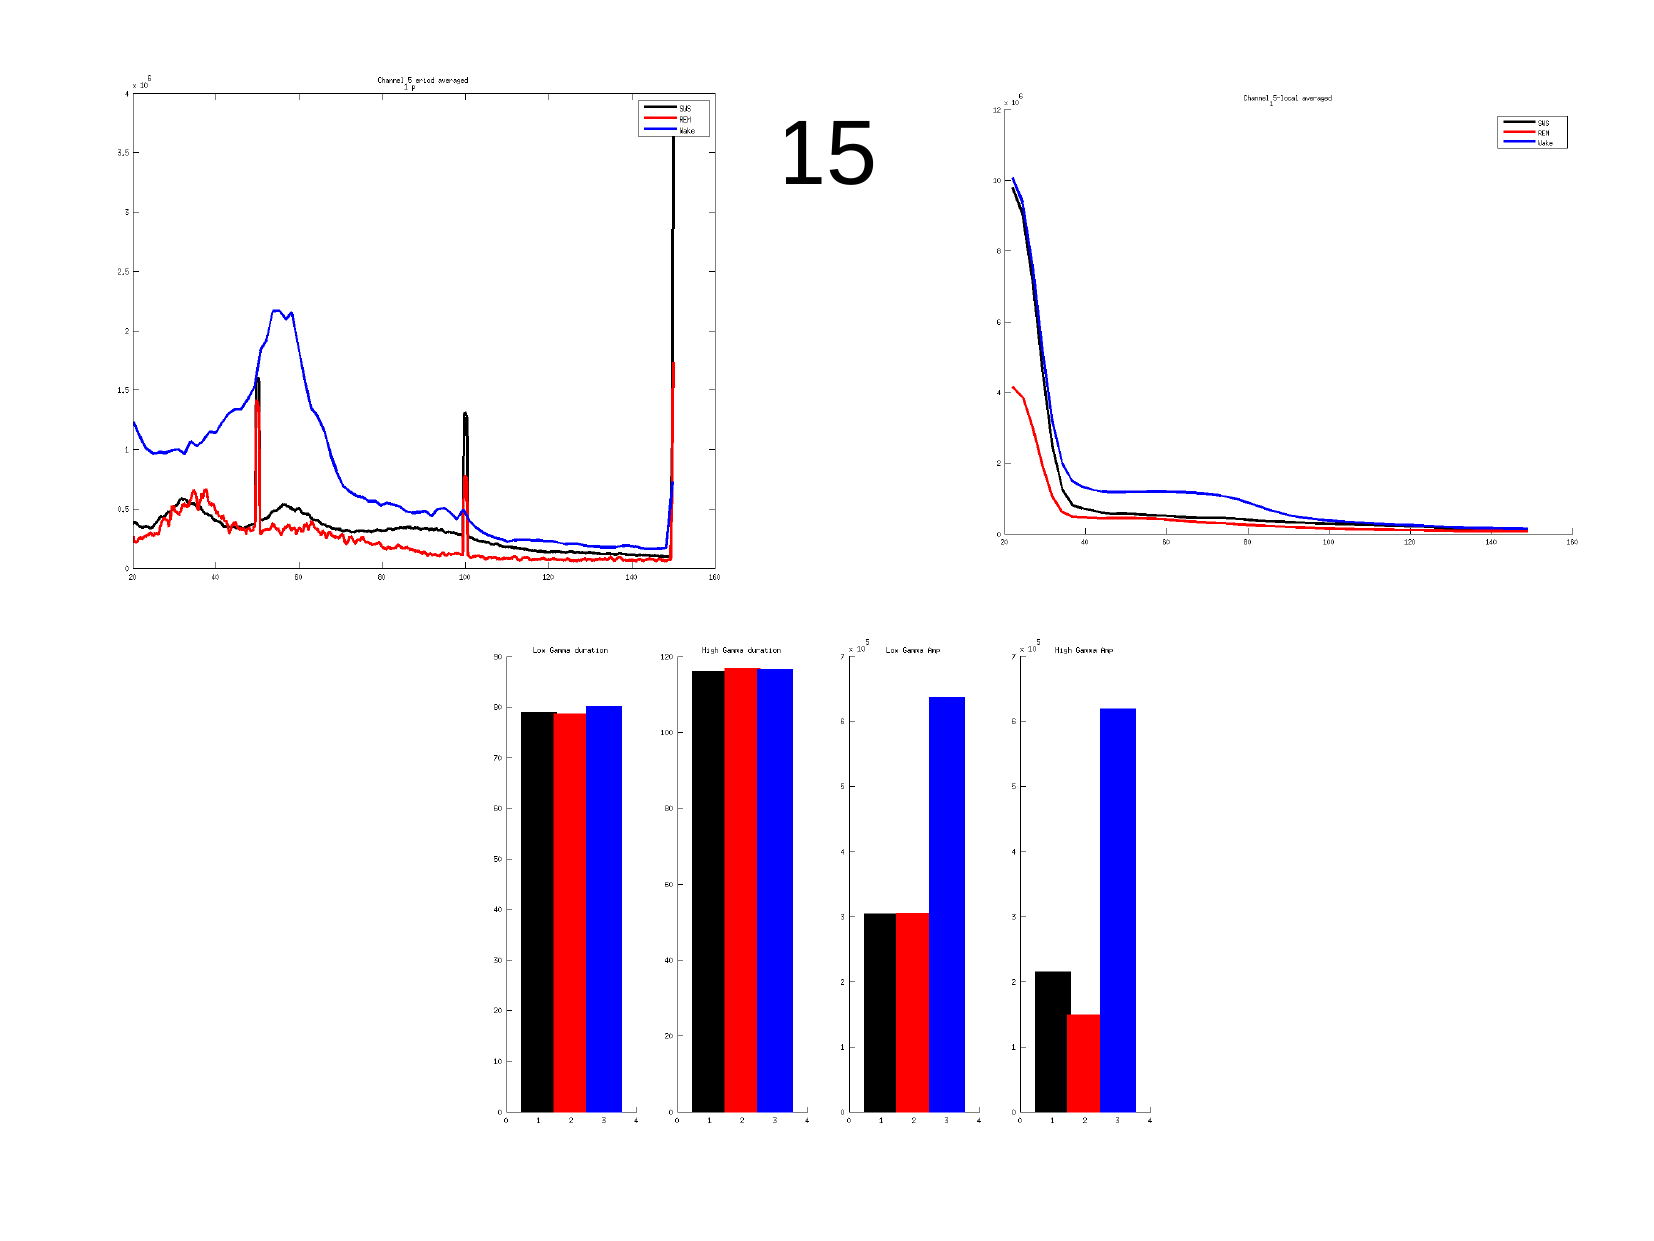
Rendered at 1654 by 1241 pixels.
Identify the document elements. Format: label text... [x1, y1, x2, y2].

picture [35, 49, 1229, 1173]
picture [909, 70, 1642, 591]
title 15 [786, 49, 1571, 257]
